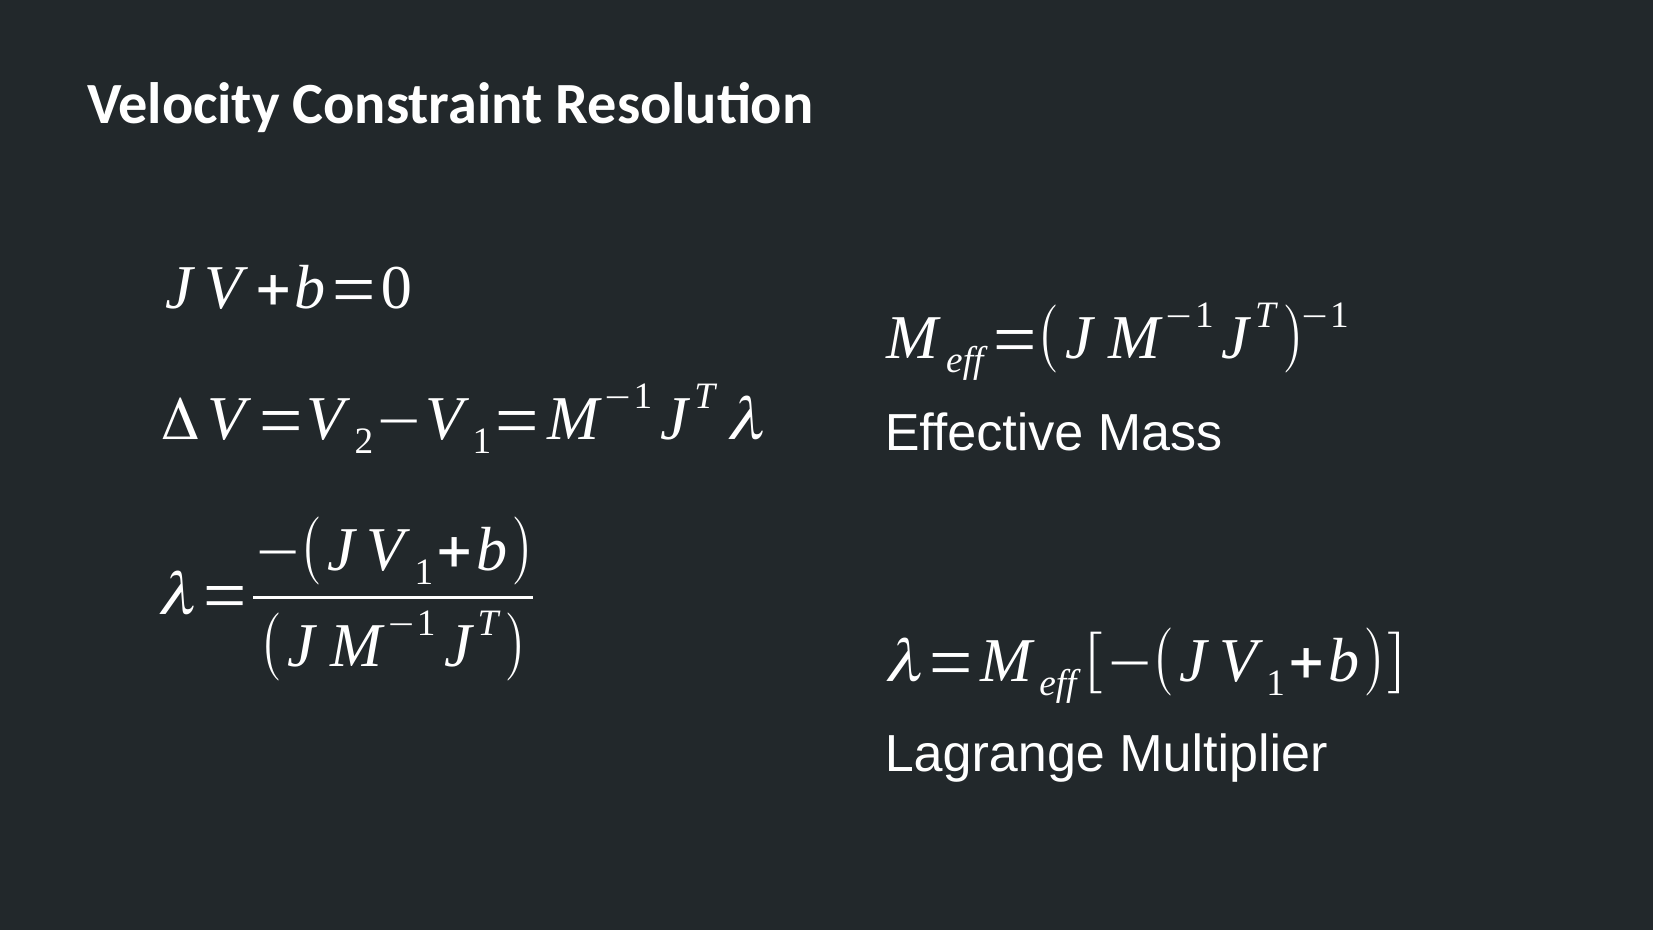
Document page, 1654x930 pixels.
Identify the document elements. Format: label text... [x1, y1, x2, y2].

chart [877, 624, 1411, 704]
text_box Effective Mass [870, 395, 1394, 538]
chart [150, 513, 543, 685]
text_box Lagrange Multiplier [870, 716, 1343, 859]
text_box Velocity Constraint Resolution [72, 72, 1363, 221]
chart [877, 294, 1355, 382]
chart [153, 375, 773, 462]
chart [156, 252, 419, 322]
